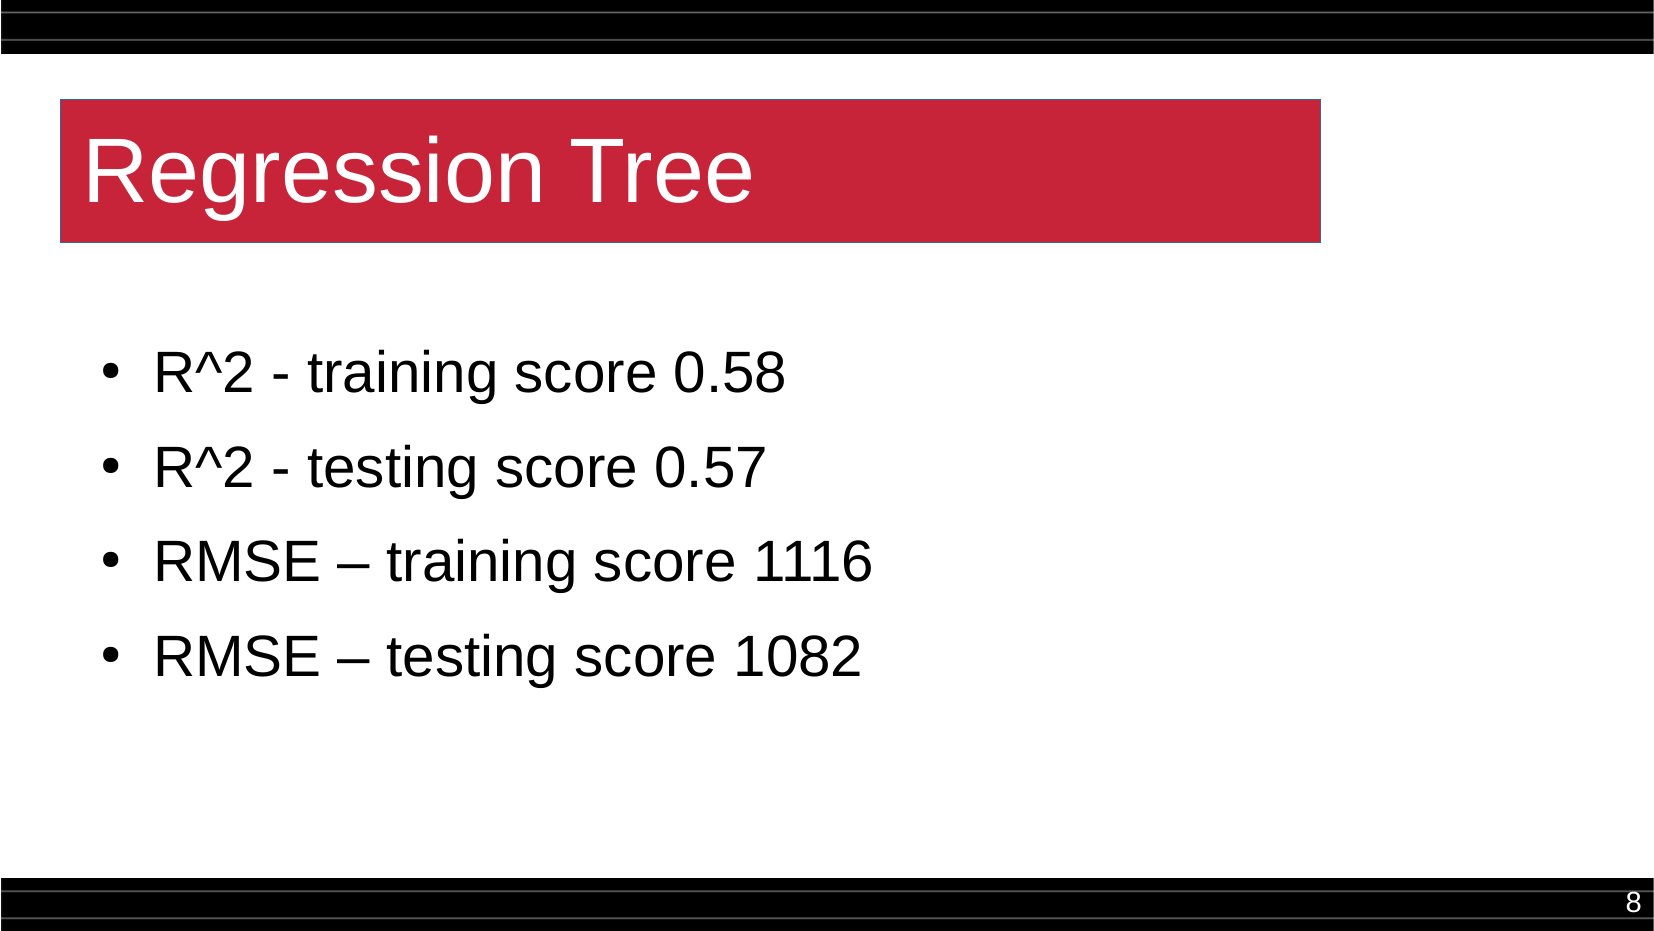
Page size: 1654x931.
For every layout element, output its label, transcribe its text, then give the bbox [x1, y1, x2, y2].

picture [1, 0, 1654, 54]
picture [1, 878, 1654, 931]
list R^2 - training score 0.58 R^2 - testing score 0.57 RMSE – training score 1116 RMSE – testing score 1082 [82, 271, 1571, 758]
title Regression Tree [82, 92, 1571, 249]
text_box [60, 99, 82, 243]
